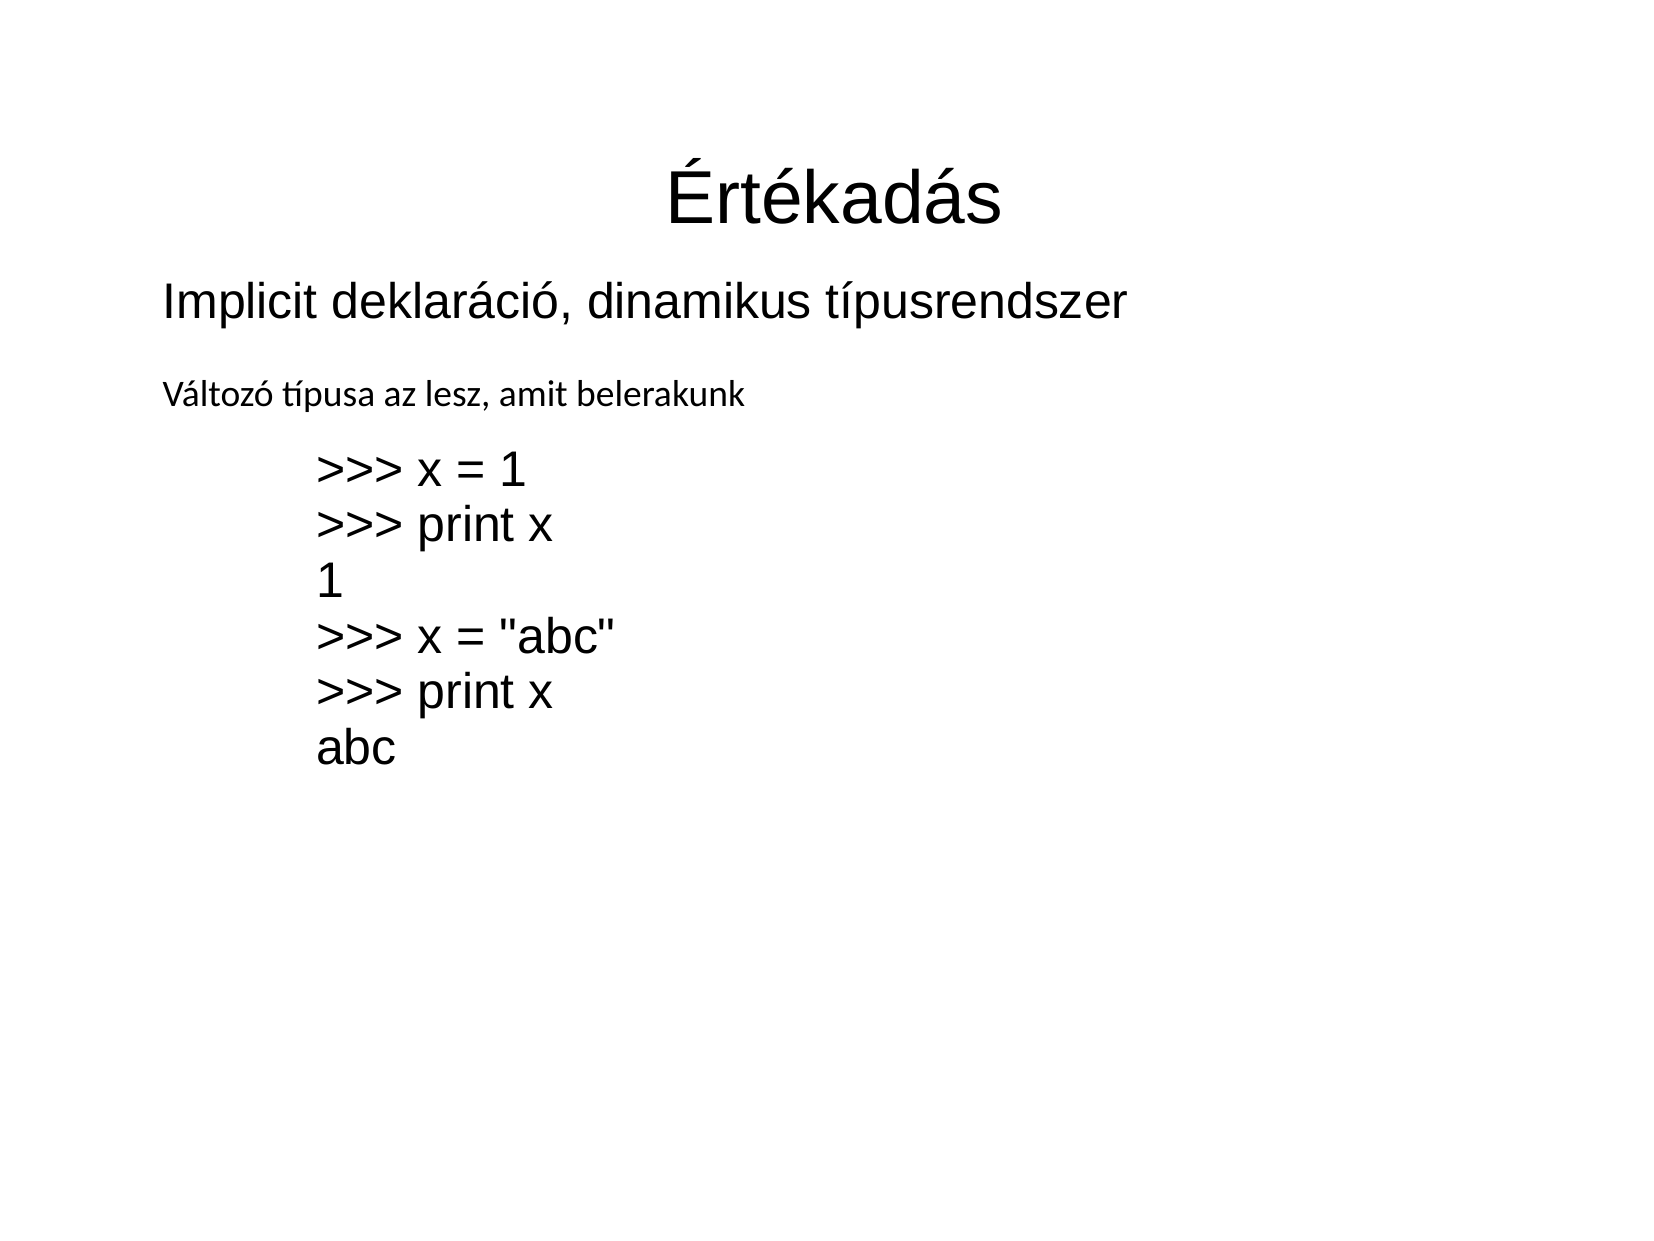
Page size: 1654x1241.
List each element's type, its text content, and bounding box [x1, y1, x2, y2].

text_box Implicit deklaráció, dinamikus típusrendszer [147, 265, 1145, 337]
text_box Értékadás [650, 106, 1046, 206]
text_box >>> x = 1 >>> print x 1 >>> x = "abc" >>> print x abc [301, 433, 631, 843]
text_box Változó típusa az lesz, amit belerakunk [147, 361, 846, 423]
